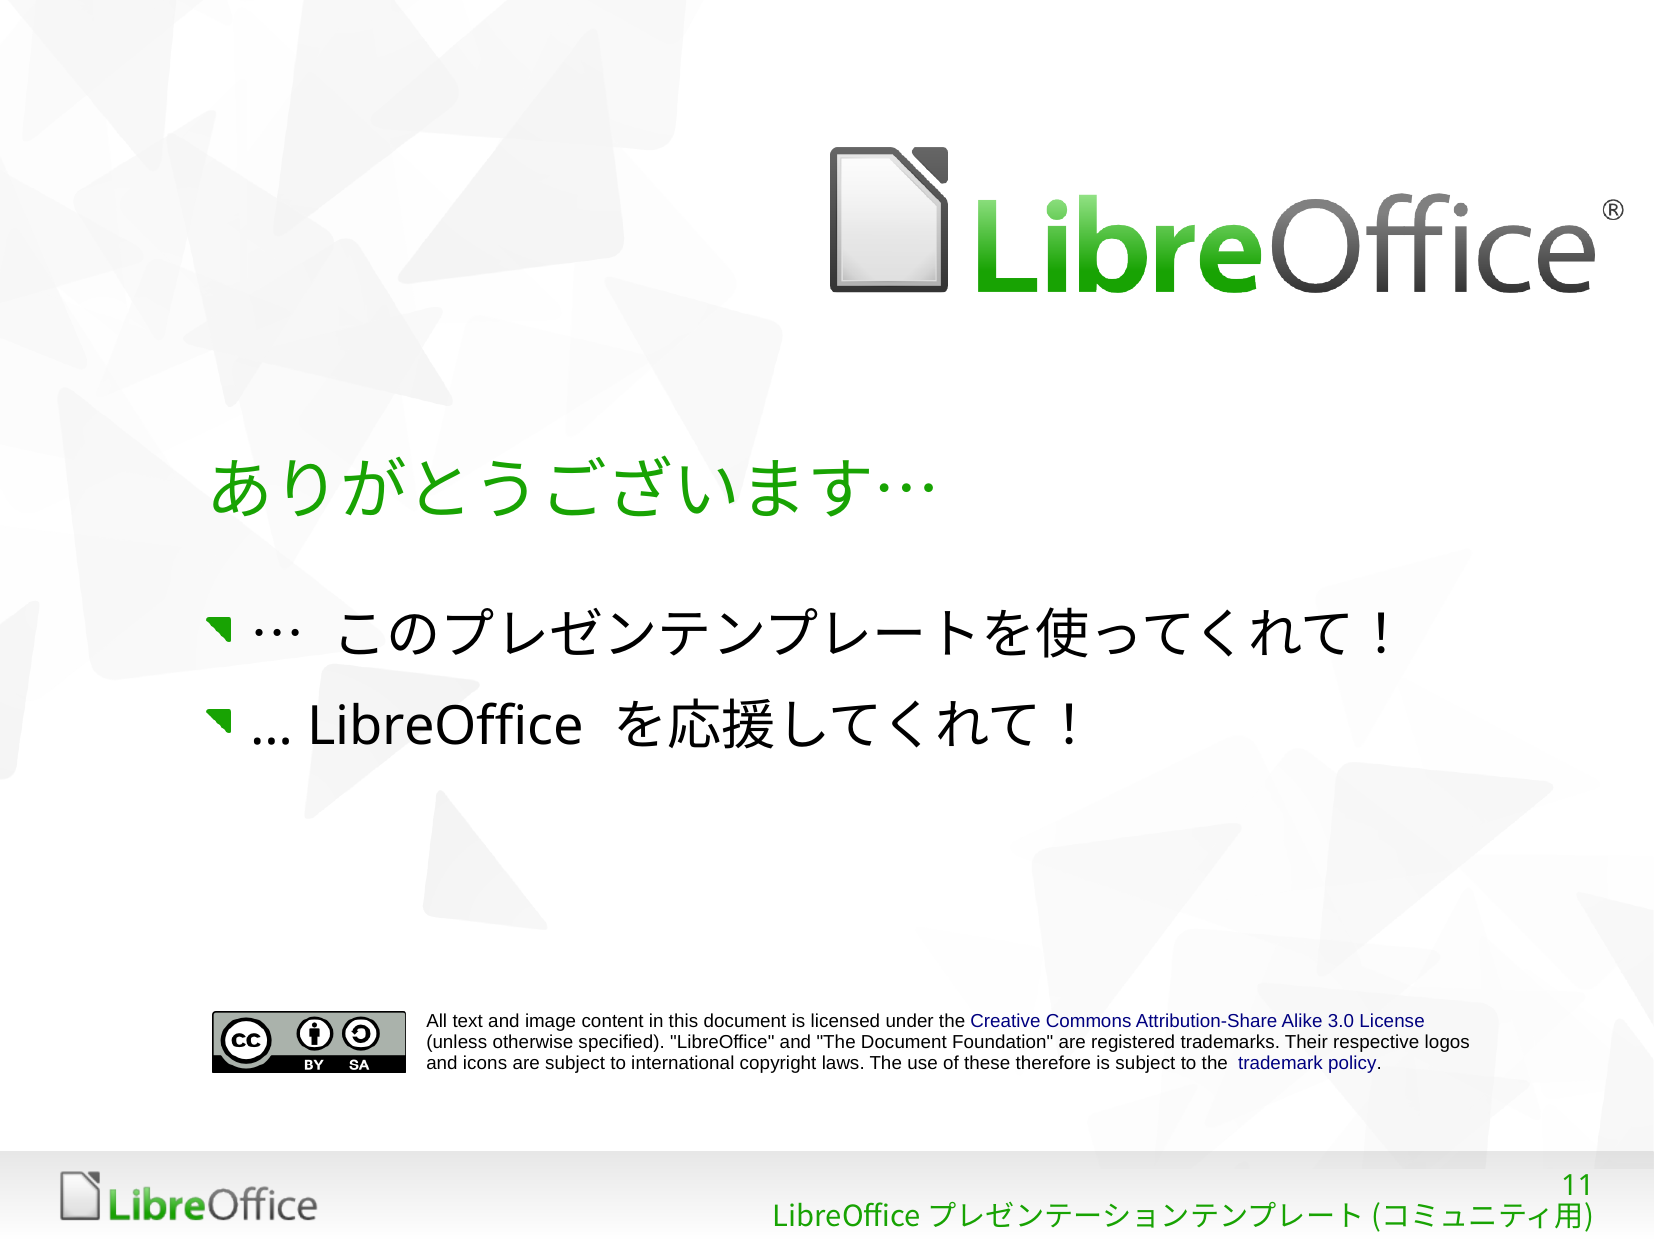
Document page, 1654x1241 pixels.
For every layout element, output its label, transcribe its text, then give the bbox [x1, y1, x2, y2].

picture [41, 1152, 337, 1240]
picture [212, 1011, 406, 1073]
picture [915, 548, 1654, 1169]
picture [0, 0, 1654, 930]
title ありがとうございます… [206, 395, 1477, 573]
list … このプレゼンテンプレートを使ってくれて！ … LibreOffice を応援してくれて！ [206, 590, 1477, 945]
